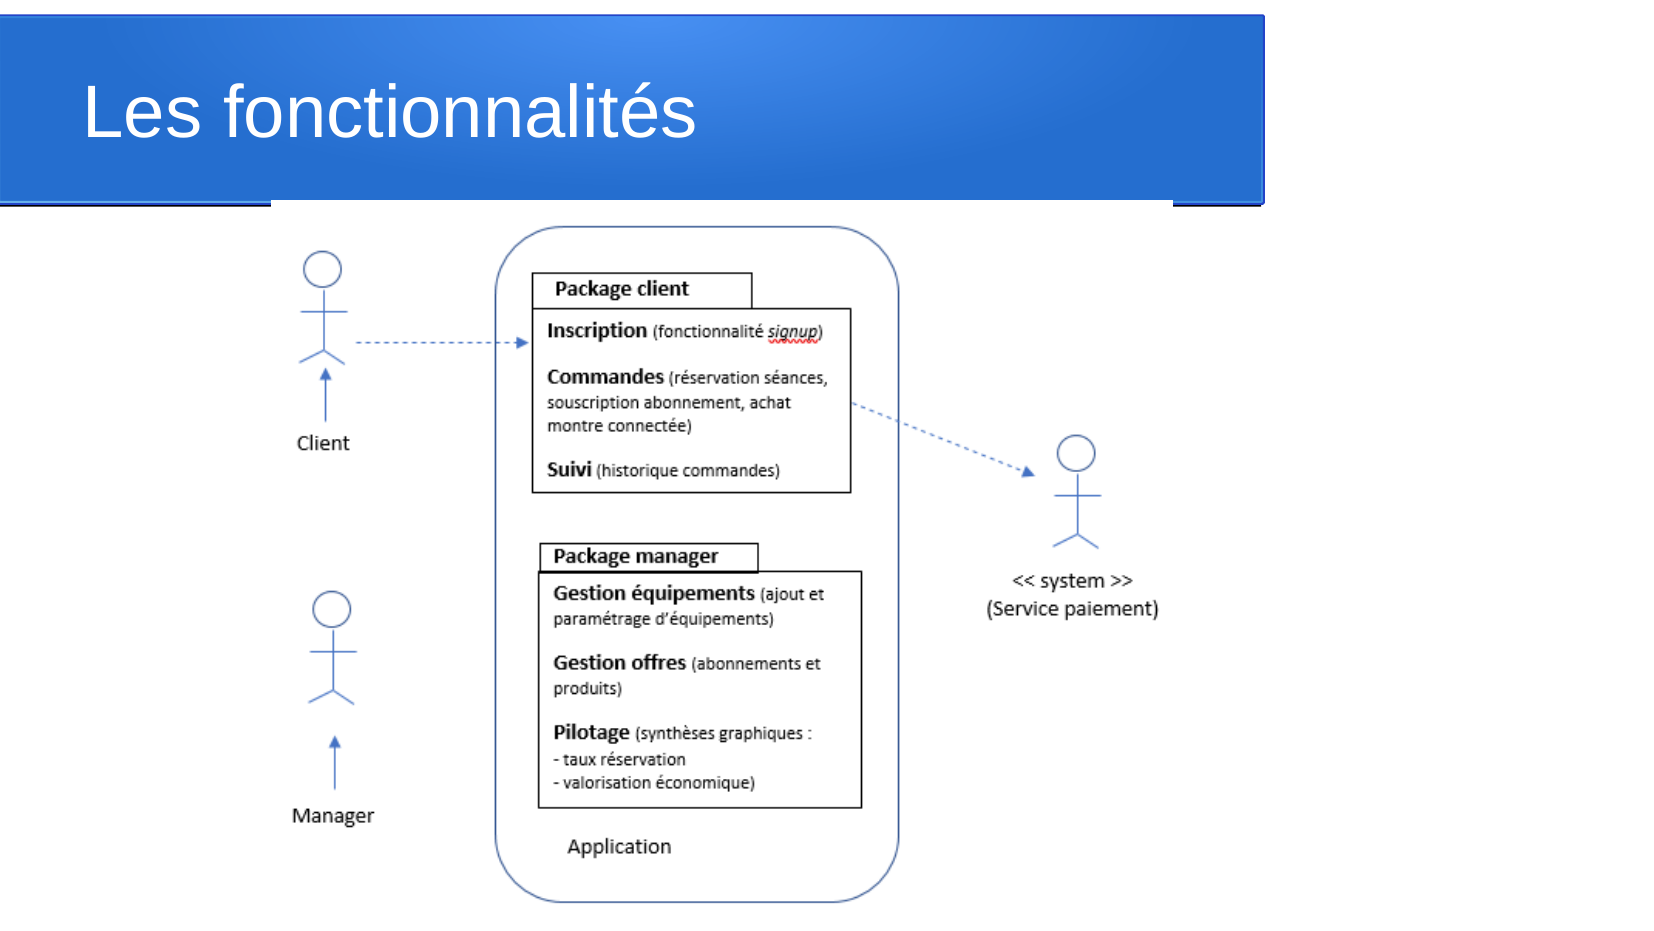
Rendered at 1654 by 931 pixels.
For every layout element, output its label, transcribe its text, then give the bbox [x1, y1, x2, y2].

title Les fonctionnalités [82, 35, 1235, 189]
picture [271, 200, 1173, 931]
